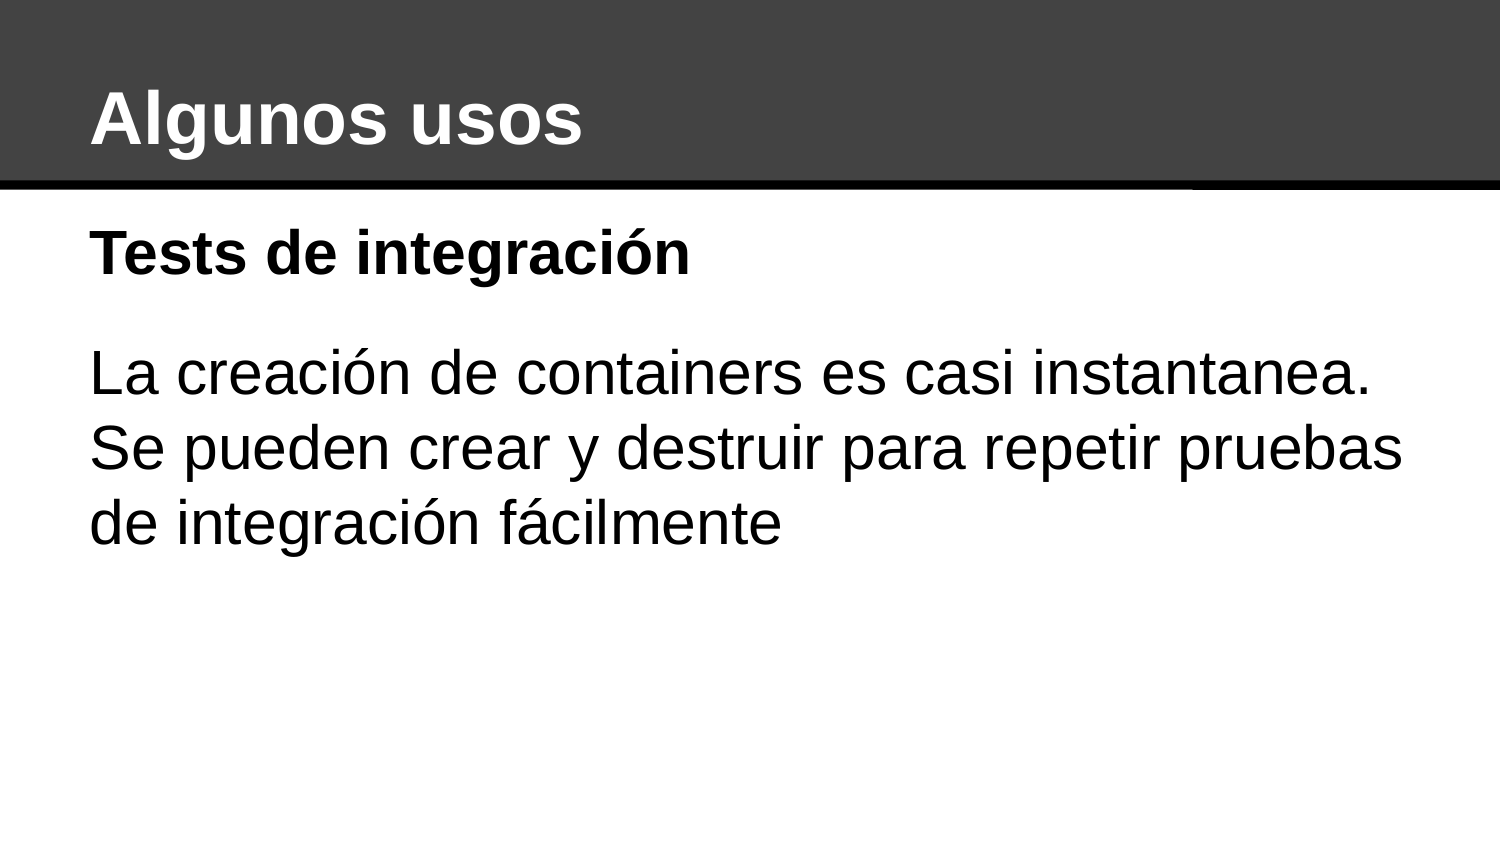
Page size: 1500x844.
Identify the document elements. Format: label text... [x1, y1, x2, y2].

text_box Tests de integración La creación de containers es casi instantanea. Se pueden crear y destruir para repetir pruebas de integración fácilmente [74, 196, 1425, 808]
text_box Algunos usos [74, 33, 1425, 175]
